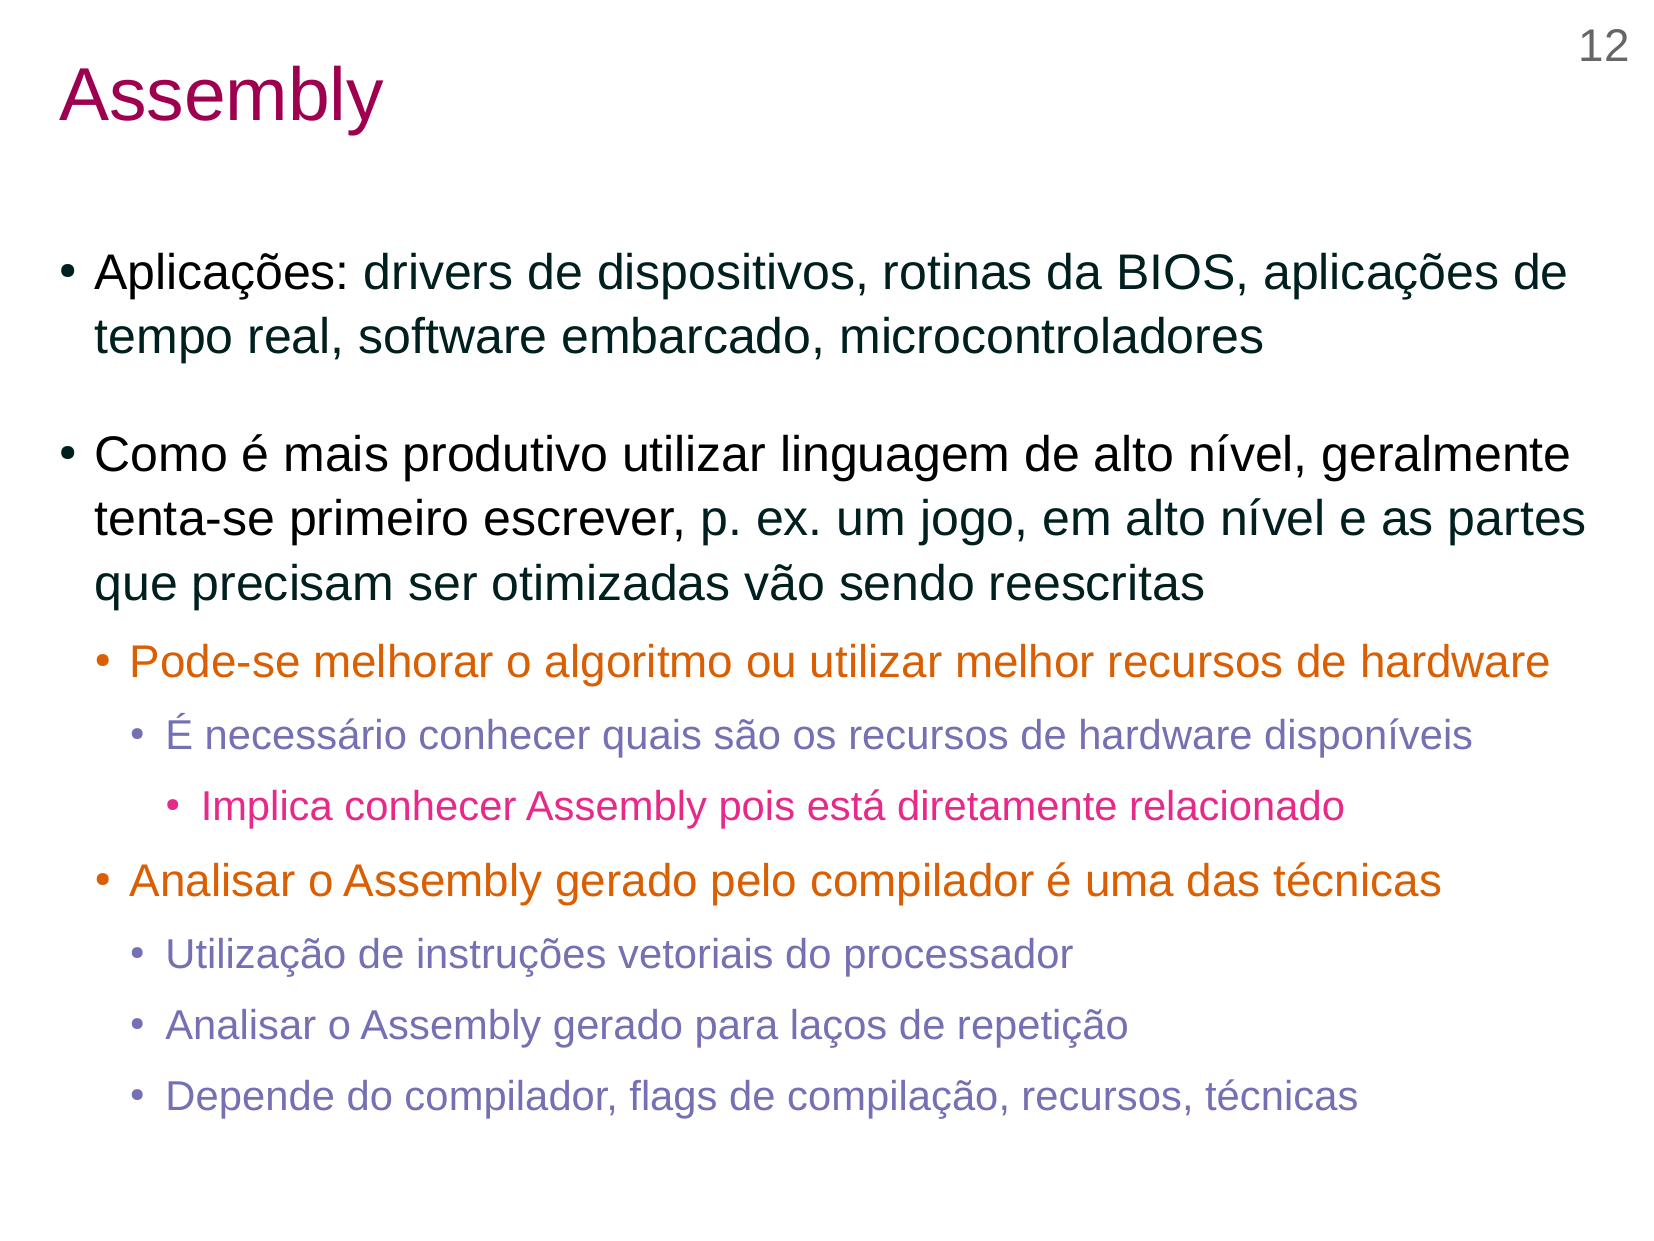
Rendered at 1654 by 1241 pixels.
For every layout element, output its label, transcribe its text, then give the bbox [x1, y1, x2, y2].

title Assembly [59, 29, 1595, 148]
list Aplicações: drivers de dispositivos, rotinas da BIOS, aplicações de tempo real, software embarcado, microcontroladores Como é mais produtivo utilizar linguagem de alto nível, geralmente tenta-se primeiro escrever, p. ex. um jogo, em alto nível e as partes que precisam ser otimizadas vão sendo reescritas Pode-se melhorar o algoritmo ou utilizar melhor recursos de hardware É necessário conhecer quais são os recursos de hardware disponíveis Implica conhecer Assembly pois está diretamente relacionado Analisar o Assembly gerado pelo compilador é uma das técnicas Utilização de instruções vetoriais do processador Analisar o Assembly gerado para laços de repetição Depende do compilador, flags de compilação, recursos, técnicas [59, 236, 1595, 1211]
